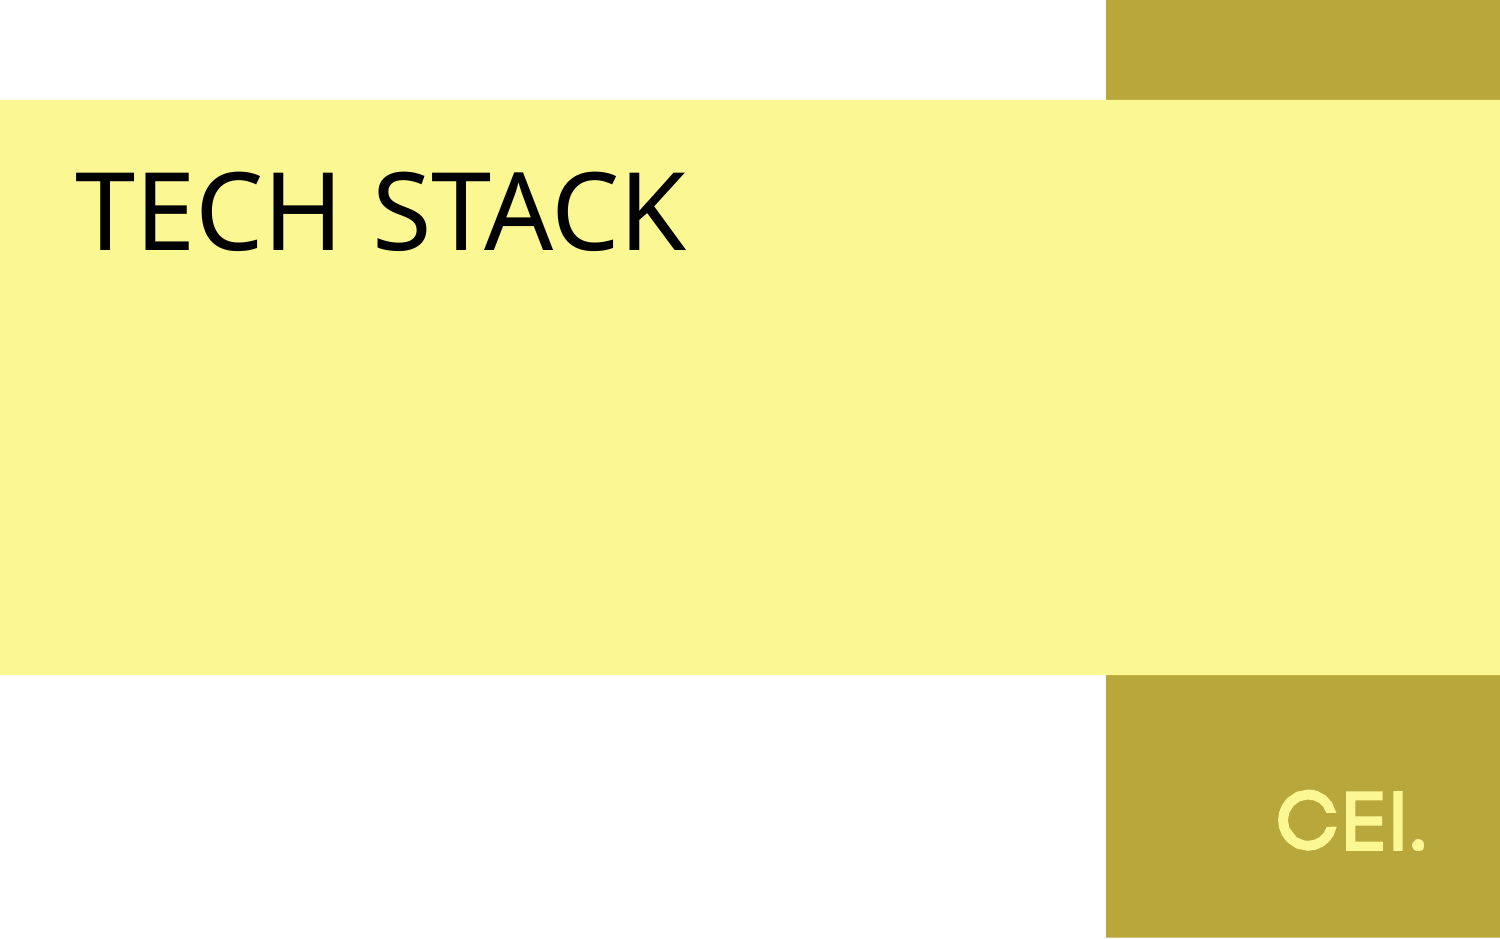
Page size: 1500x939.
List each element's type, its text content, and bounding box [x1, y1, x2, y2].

text_box [0, 0, 1500, 938]
picture [1412, 839, 1424, 851]
title TECH STACK [72, 140, 833, 299]
